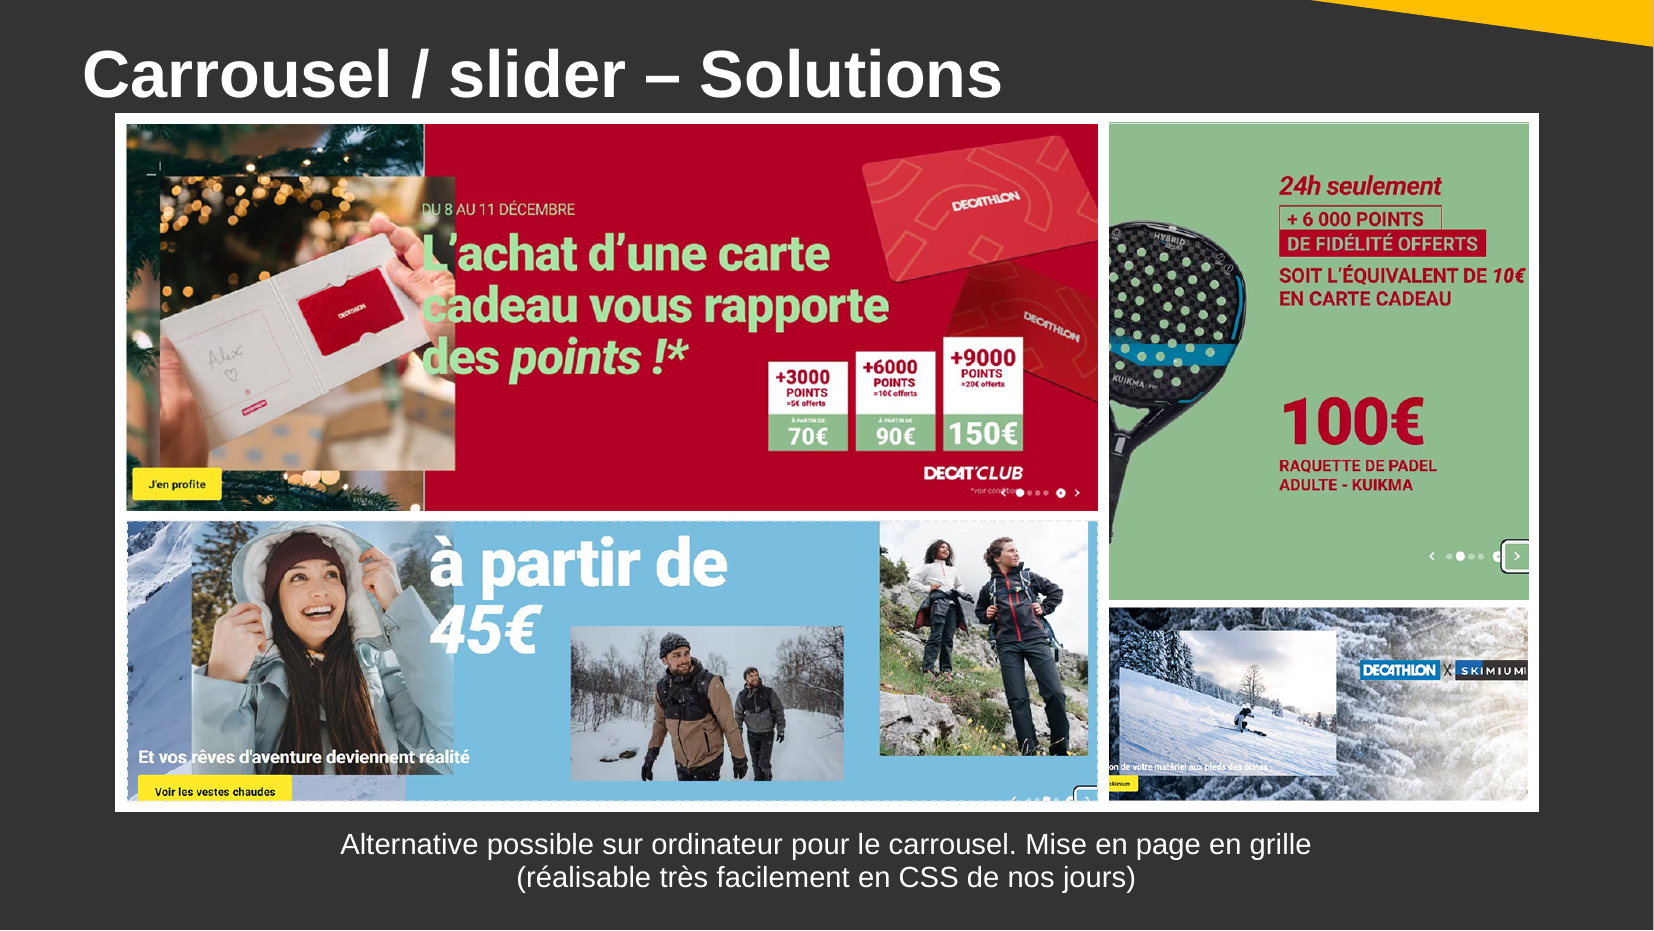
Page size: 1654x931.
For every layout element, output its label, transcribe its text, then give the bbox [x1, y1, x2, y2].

text_box [1310, 0, 1654, 47]
title Carrousel / slider – Solutions [82, 37, 1571, 114]
picture [115, 113, 1539, 812]
text_box Alternative possible sur ordinateur pour le carrousel. Mise en page en grille (réalisable très facilement en CSS de nos jours) [84, 820, 1570, 902]
